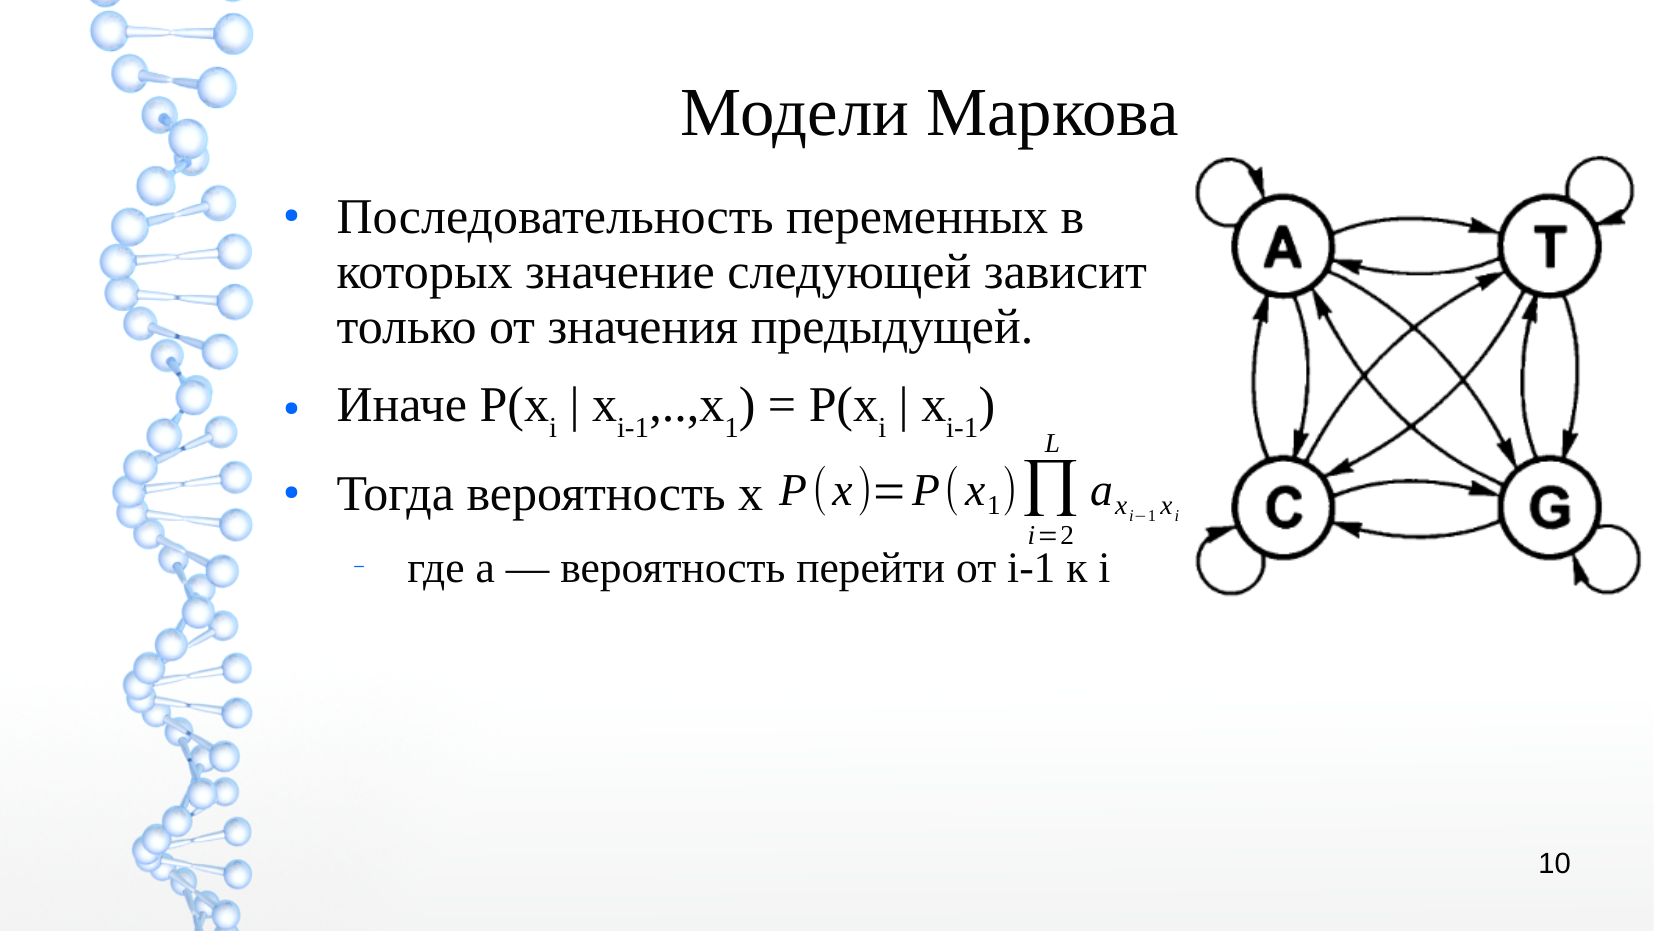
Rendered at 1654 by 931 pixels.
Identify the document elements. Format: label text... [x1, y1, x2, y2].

chart [771, 427, 1186, 551]
picture [0, 0, 1654, 931]
list Последовательность переменных в которых значение следующей зависит только от значения предыдущей. Иначе P(xi | xi-1,..,x1) = P(xi | xi-1) Тогда вероятность x где a — вероятность перейти от i-1 к i [265, 188, 1170, 910]
title Модели Маркова [265, 35, 1595, 188]
